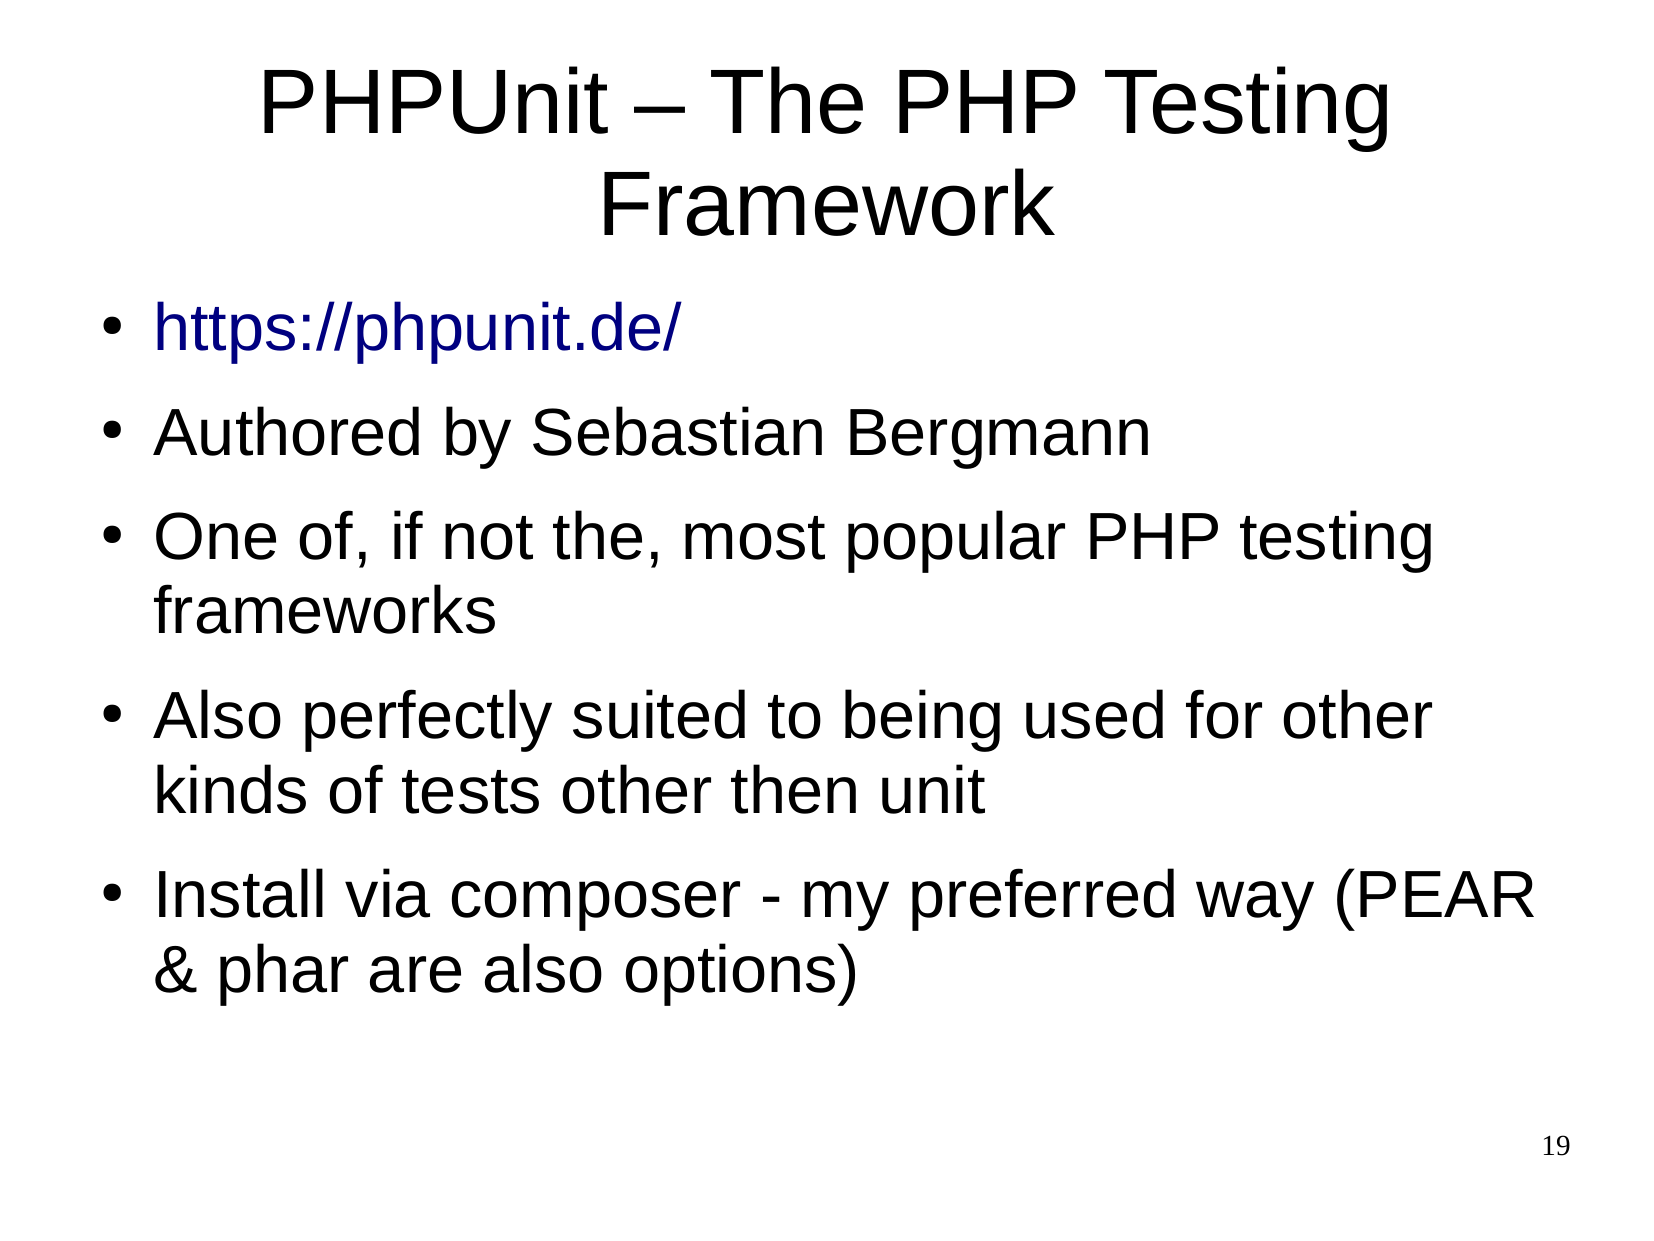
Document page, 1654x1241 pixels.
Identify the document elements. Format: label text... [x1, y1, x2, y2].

title PHPUnit – The PHP Testing Framework [82, 49, 1571, 257]
list https://phpunit.de/ Authored by Sebastian Bergmann One of, if not the, most popular PHP testing frameworks Also perfectly suited to being used for other kinds of tests other then unit Install via composer - my preferred way (PEAR & phar are also options) [82, 290, 1571, 1010]
